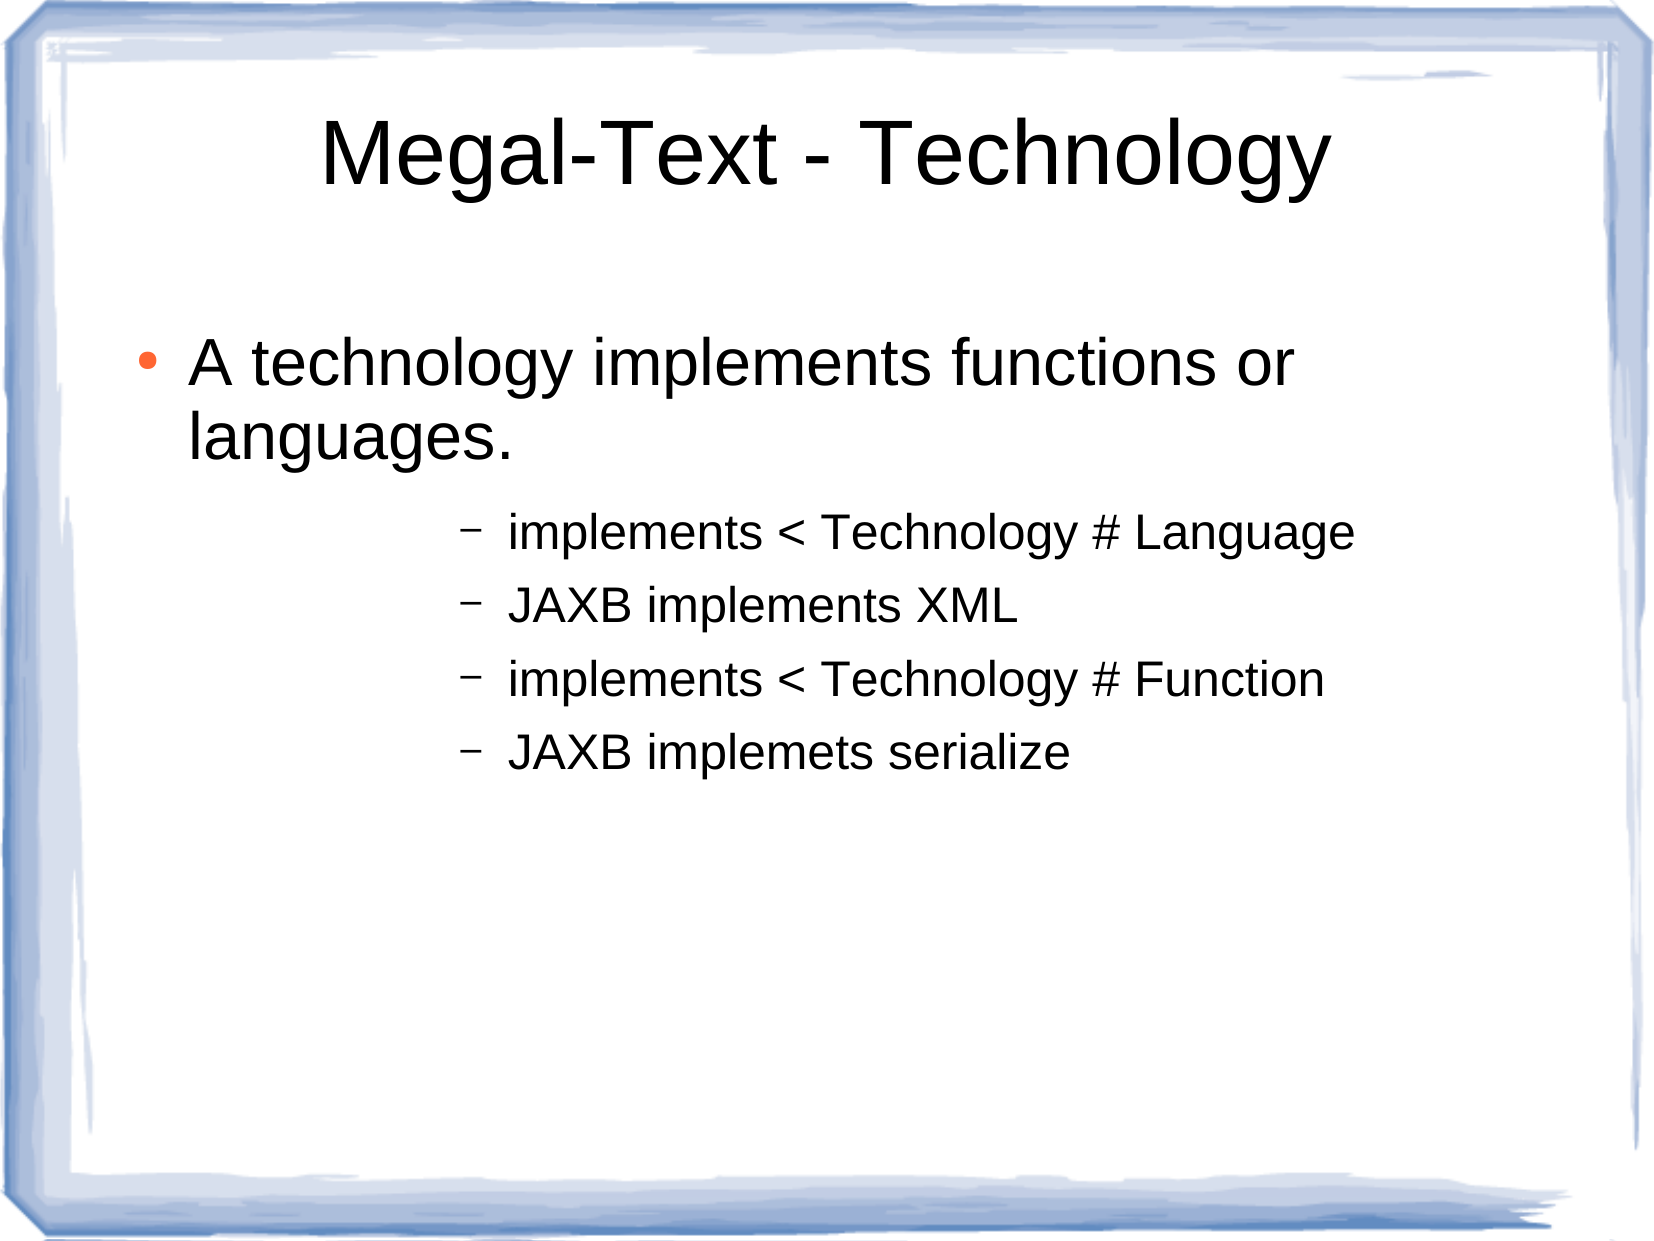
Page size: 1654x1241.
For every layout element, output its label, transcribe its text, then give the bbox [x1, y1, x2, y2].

list A technology implements functions or languages. implements < Technology # Language JAXB implements XML implements < Technology # Function JAXB implemets serialize [118, 324, 1571, 1004]
title Megal-Text - Technology [82, 49, 1571, 257]
picture [0, 0, 1654, 1241]
